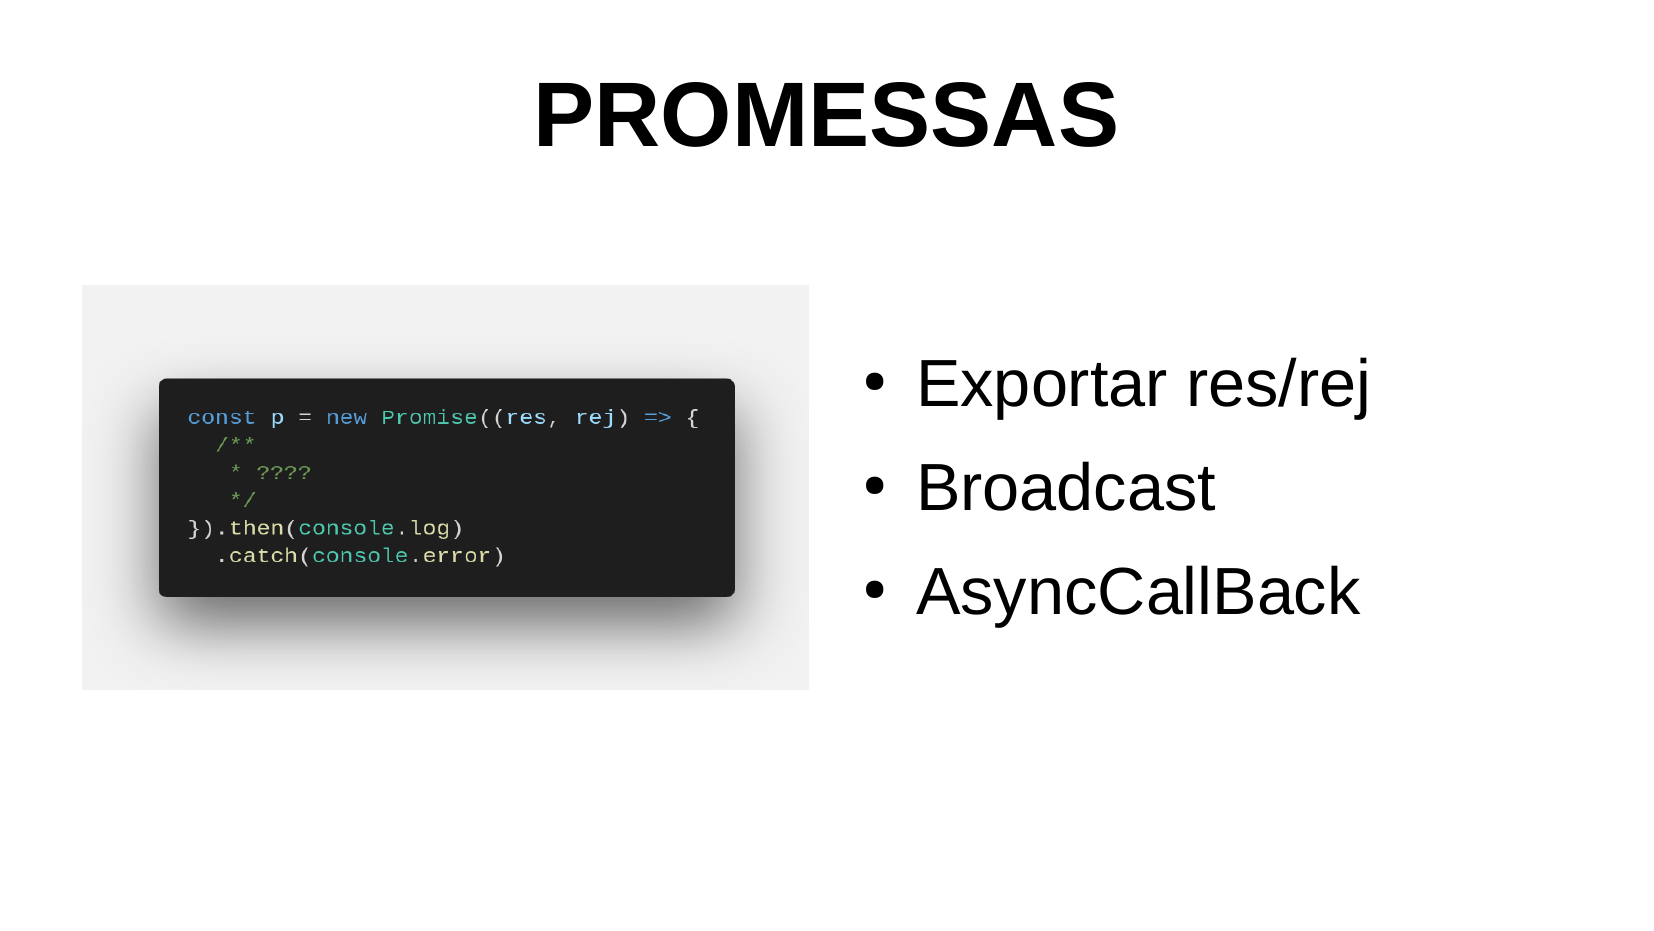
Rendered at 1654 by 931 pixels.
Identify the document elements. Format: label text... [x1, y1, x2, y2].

picture [82, 285, 809, 690]
list Exportar res/rej Broadcast AsyncCallBack [845, 217, 1572, 758]
title PROMESSAS [82, 37, 1571, 193]
